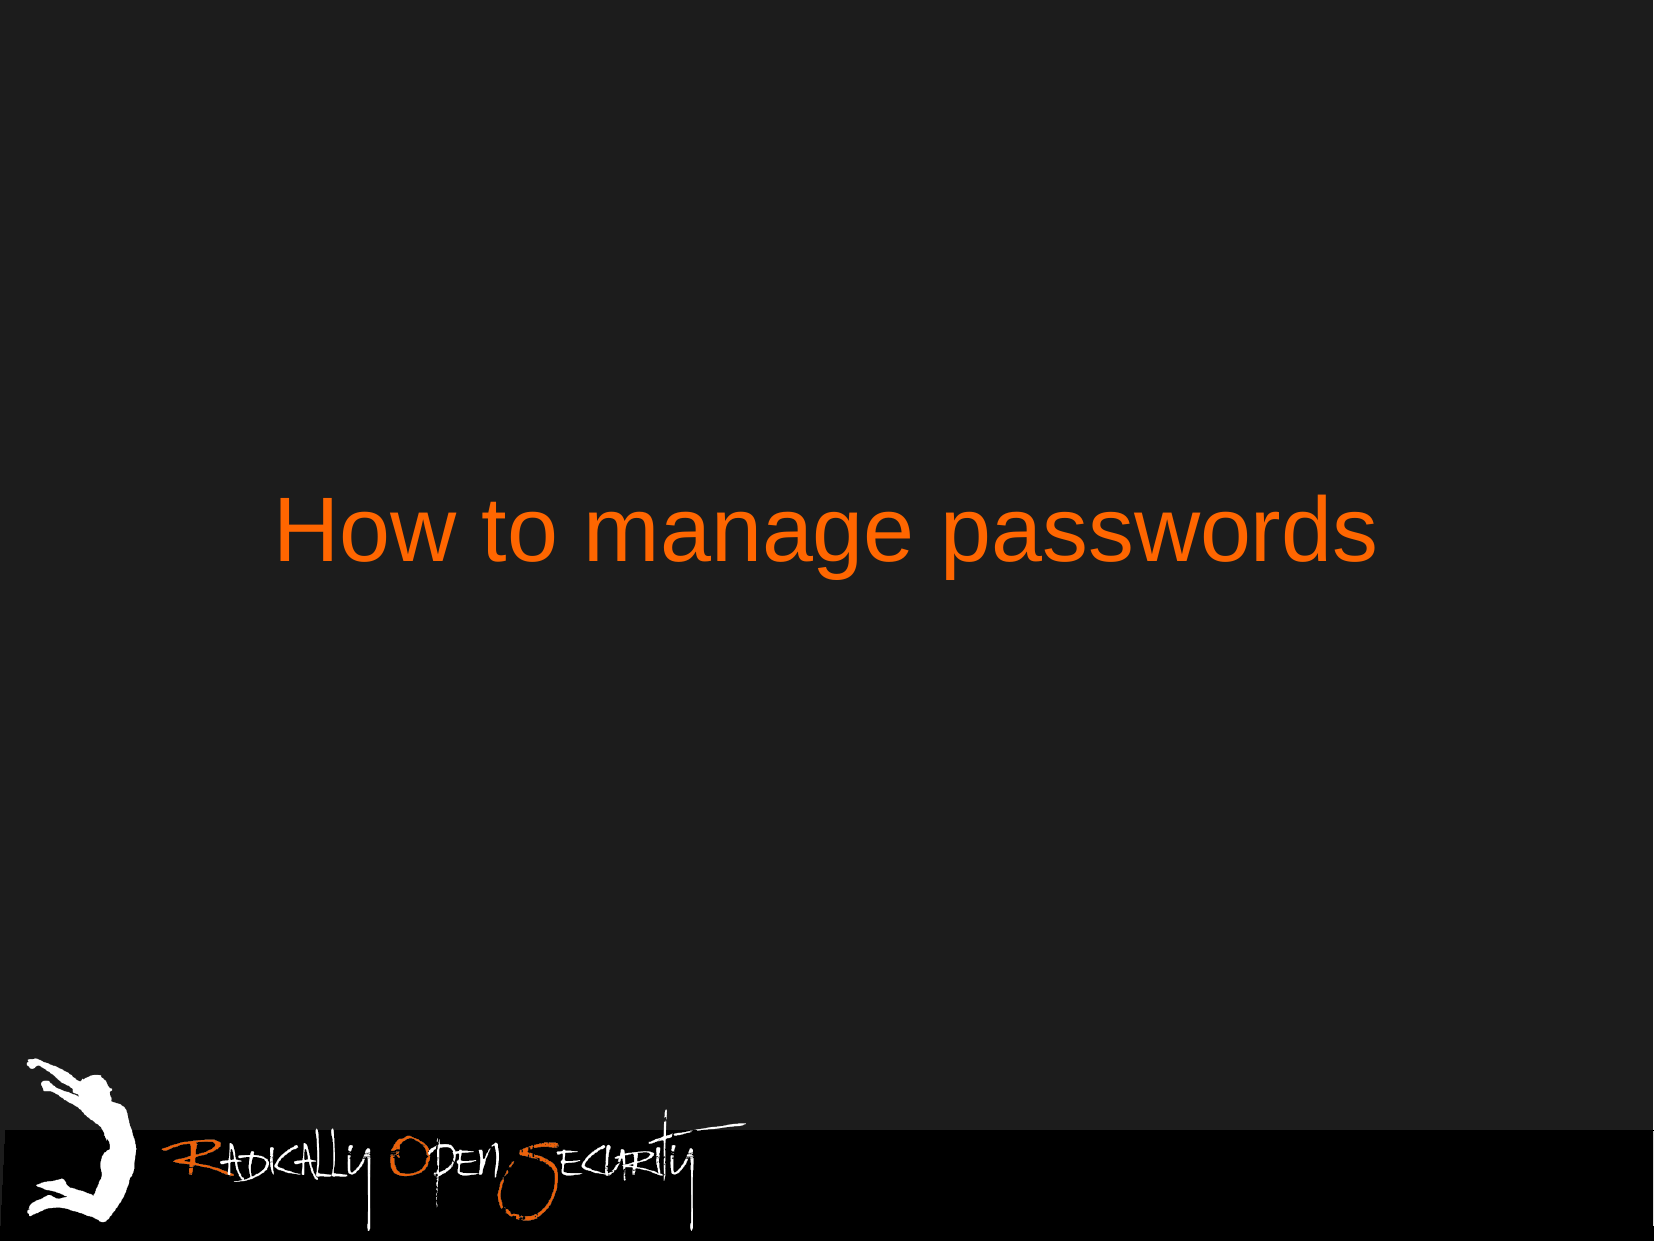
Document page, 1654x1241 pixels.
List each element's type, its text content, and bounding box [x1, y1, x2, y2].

subtitle How to manage passwords [82, 49, 1571, 1010]
picture [0, 1022, 778, 1241]
